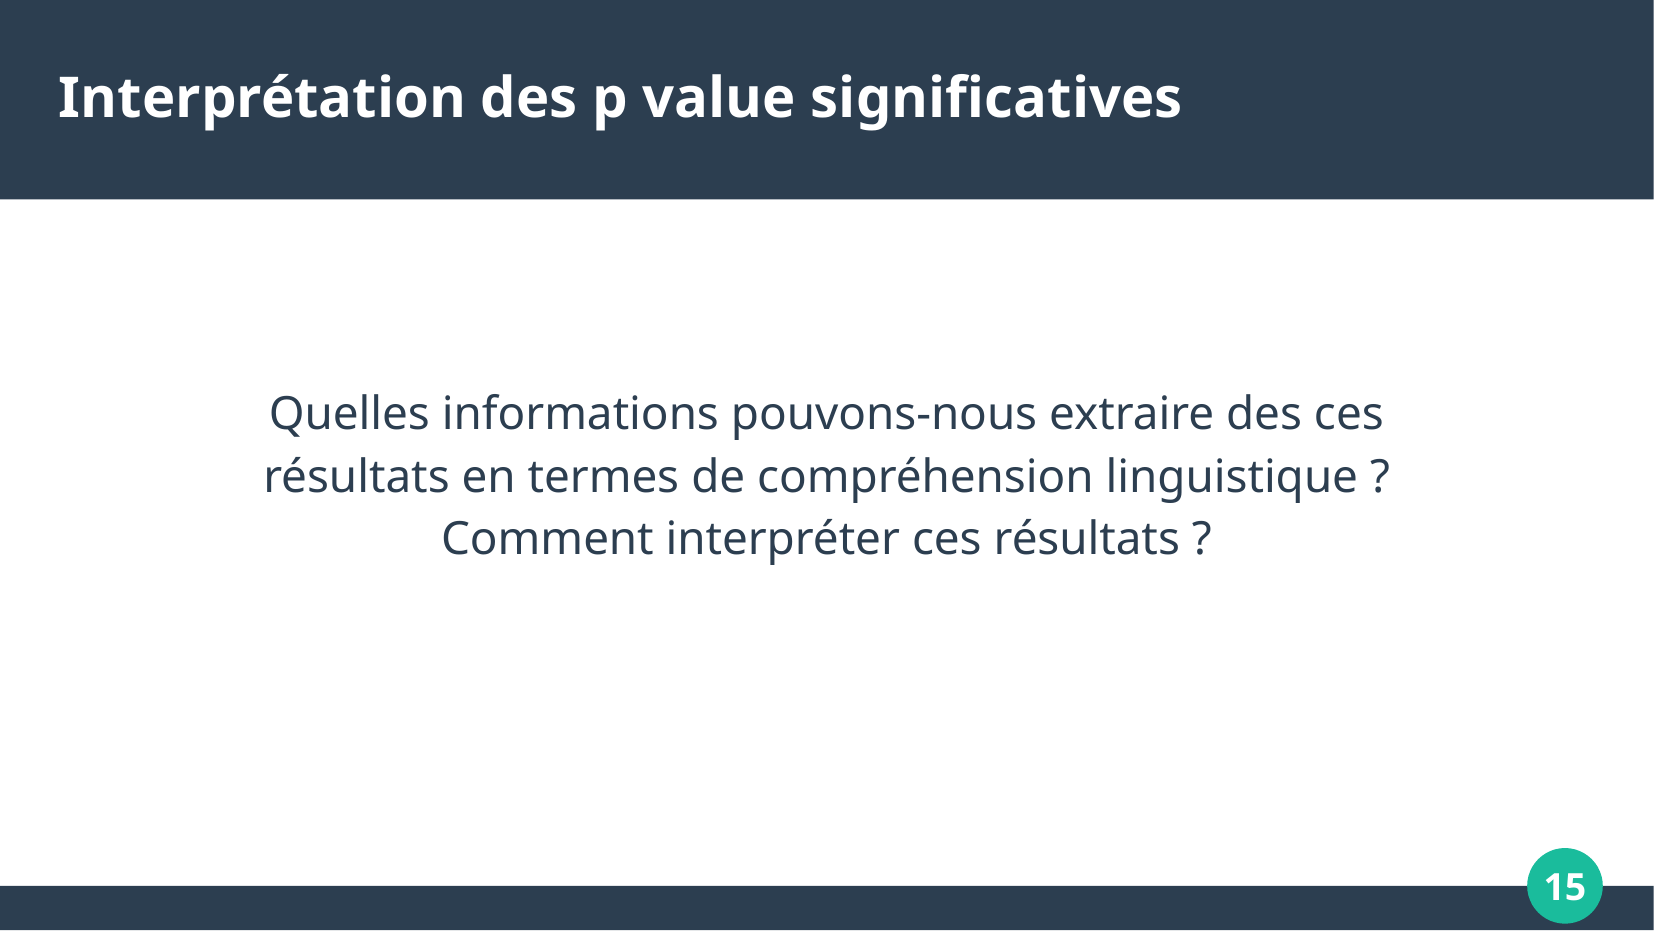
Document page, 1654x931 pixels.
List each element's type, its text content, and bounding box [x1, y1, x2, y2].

text_box Quelles informations pouvons-nous extraire des ces résultats en termes de compréhension linguistique ? Comment interpréter ces résultats ? [206, 295, 1447, 654]
title Interprétation des p value significatives [59, 37, 1595, 155]
